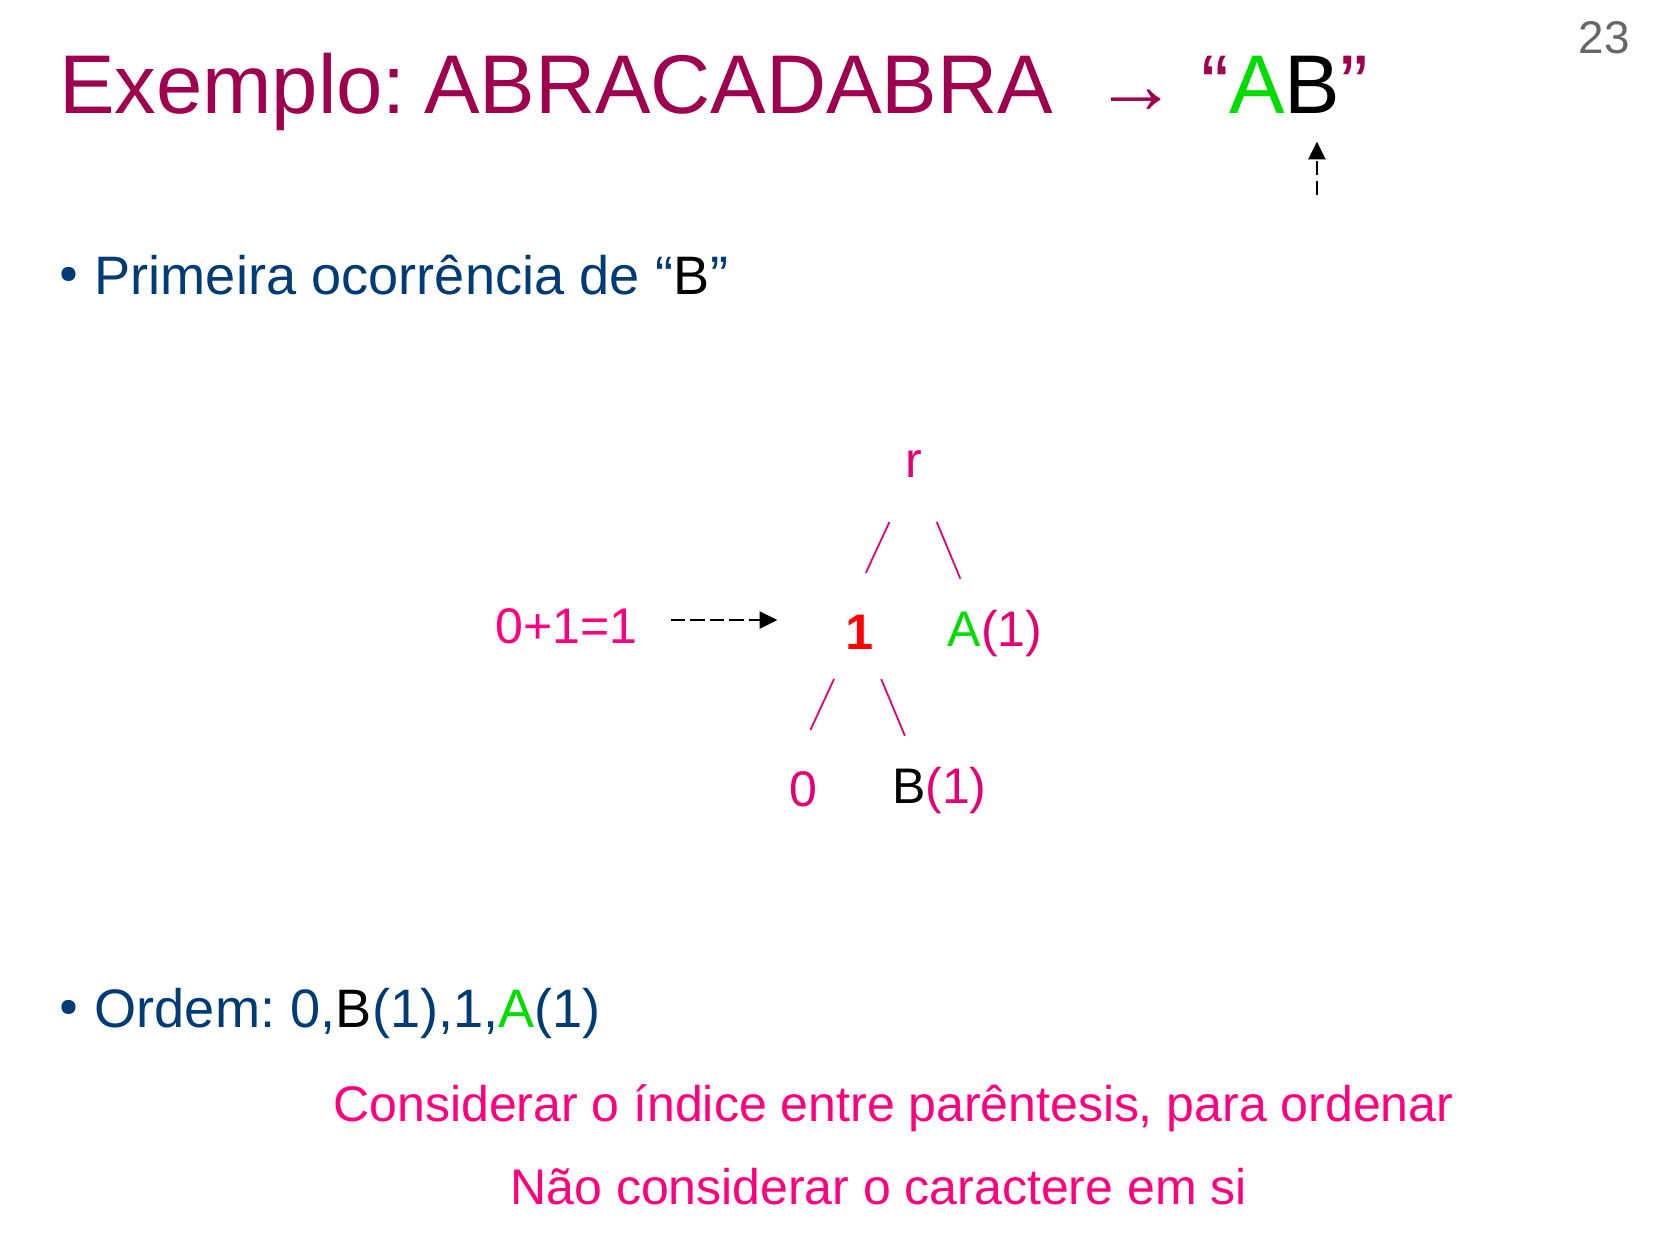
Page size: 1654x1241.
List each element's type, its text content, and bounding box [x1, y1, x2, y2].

text_box 0+1=1 [480, 590, 653, 662]
text_box Considerar o índice entre parêntesis, para ordenar [318, 1068, 1471, 1196]
list Primeira ocorrência de “B” Ordem: 0,B(1),1,A(1) [59, 236, 1595, 1211]
text_box A(1) [932, 594, 1058, 665]
text_box r [890, 425, 937, 496]
text_box 1 [830, 596, 884, 668]
text_box B(1) [877, 751, 1002, 822]
text_box 0 [775, 753, 829, 825]
text_box Não considerar o caractere em si [496, 1151, 1554, 1223]
title Exemplo: ABRACADABRA → “AB” [59, 29, 1595, 148]
